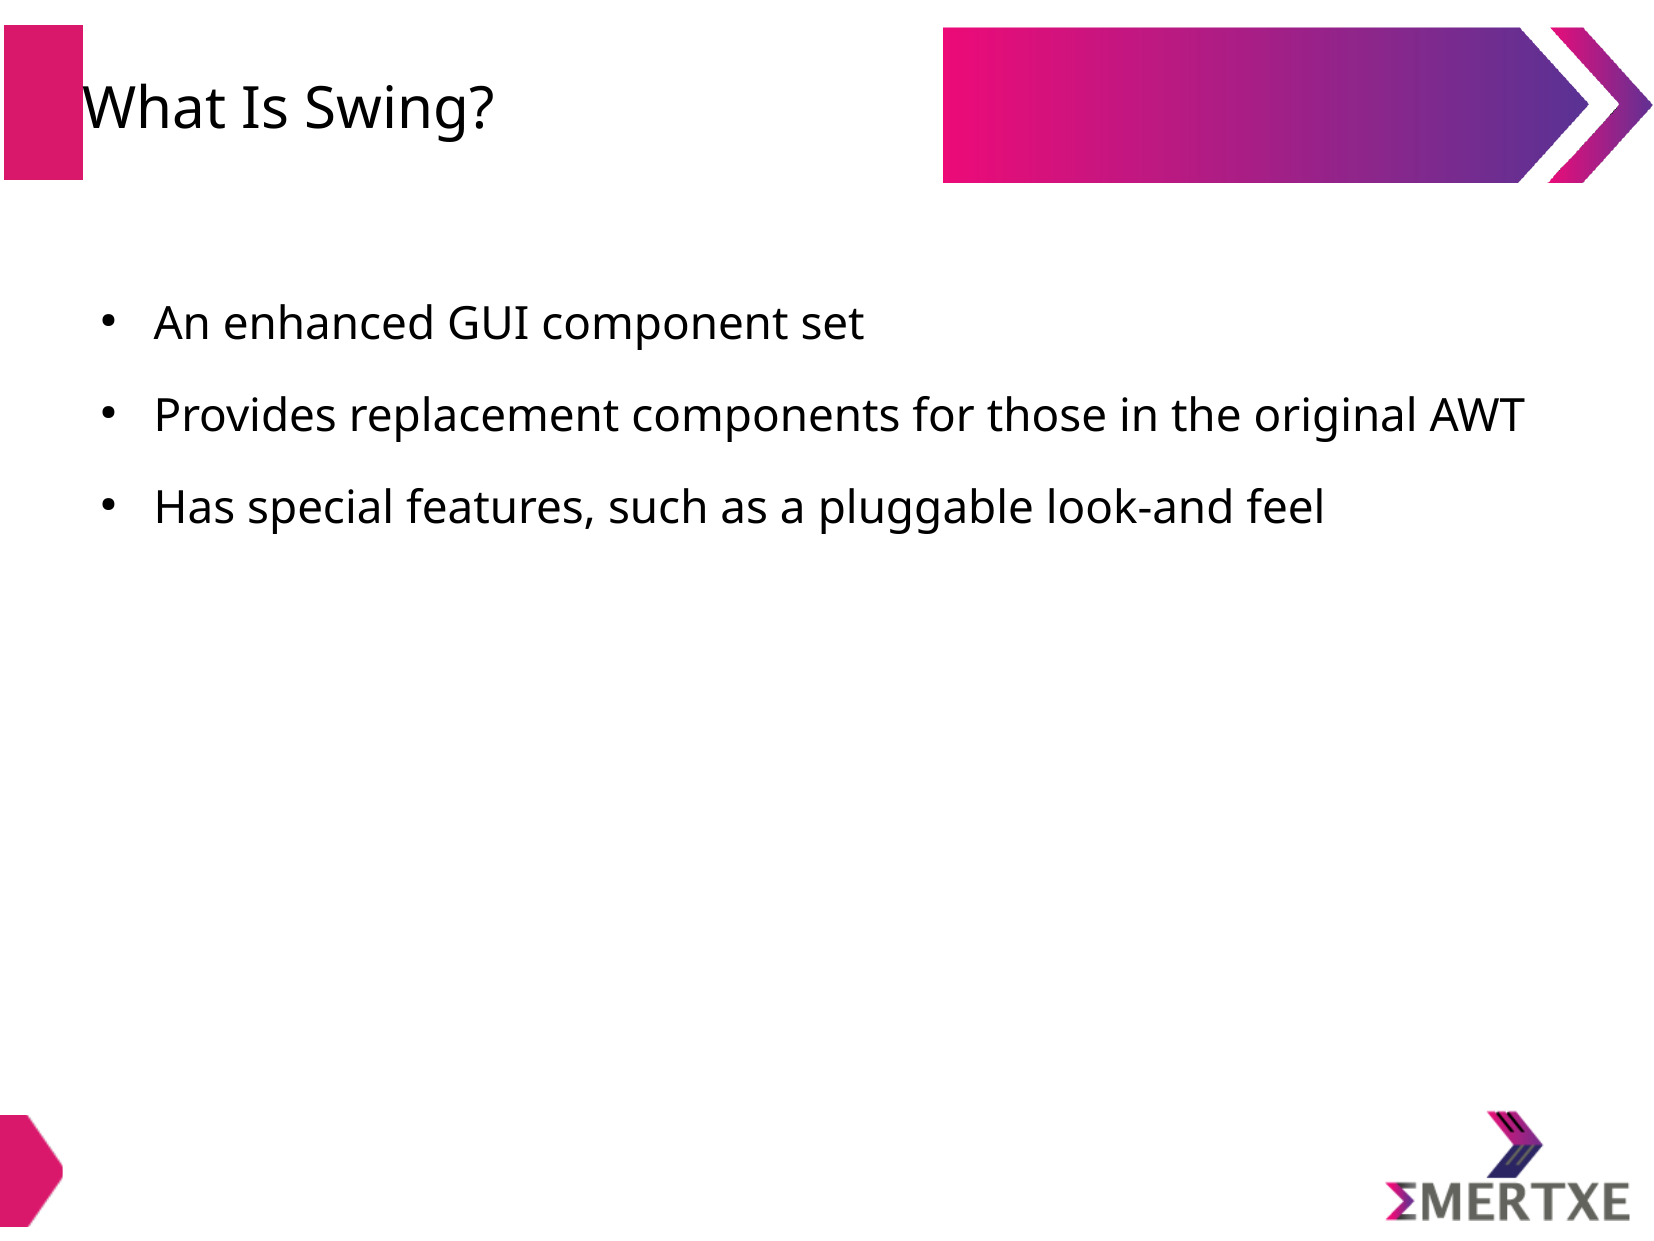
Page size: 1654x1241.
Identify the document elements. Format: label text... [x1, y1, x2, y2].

picture [1571, 27, 1653, 183]
picture [1385, 1107, 1631, 1221]
list An enhanced GUI component set Provides replacement components for those in the original AWT Has special features, such as a pluggable look-and feel [82, 290, 1571, 1010]
title What Is Swing? [82, 2, 1571, 210]
